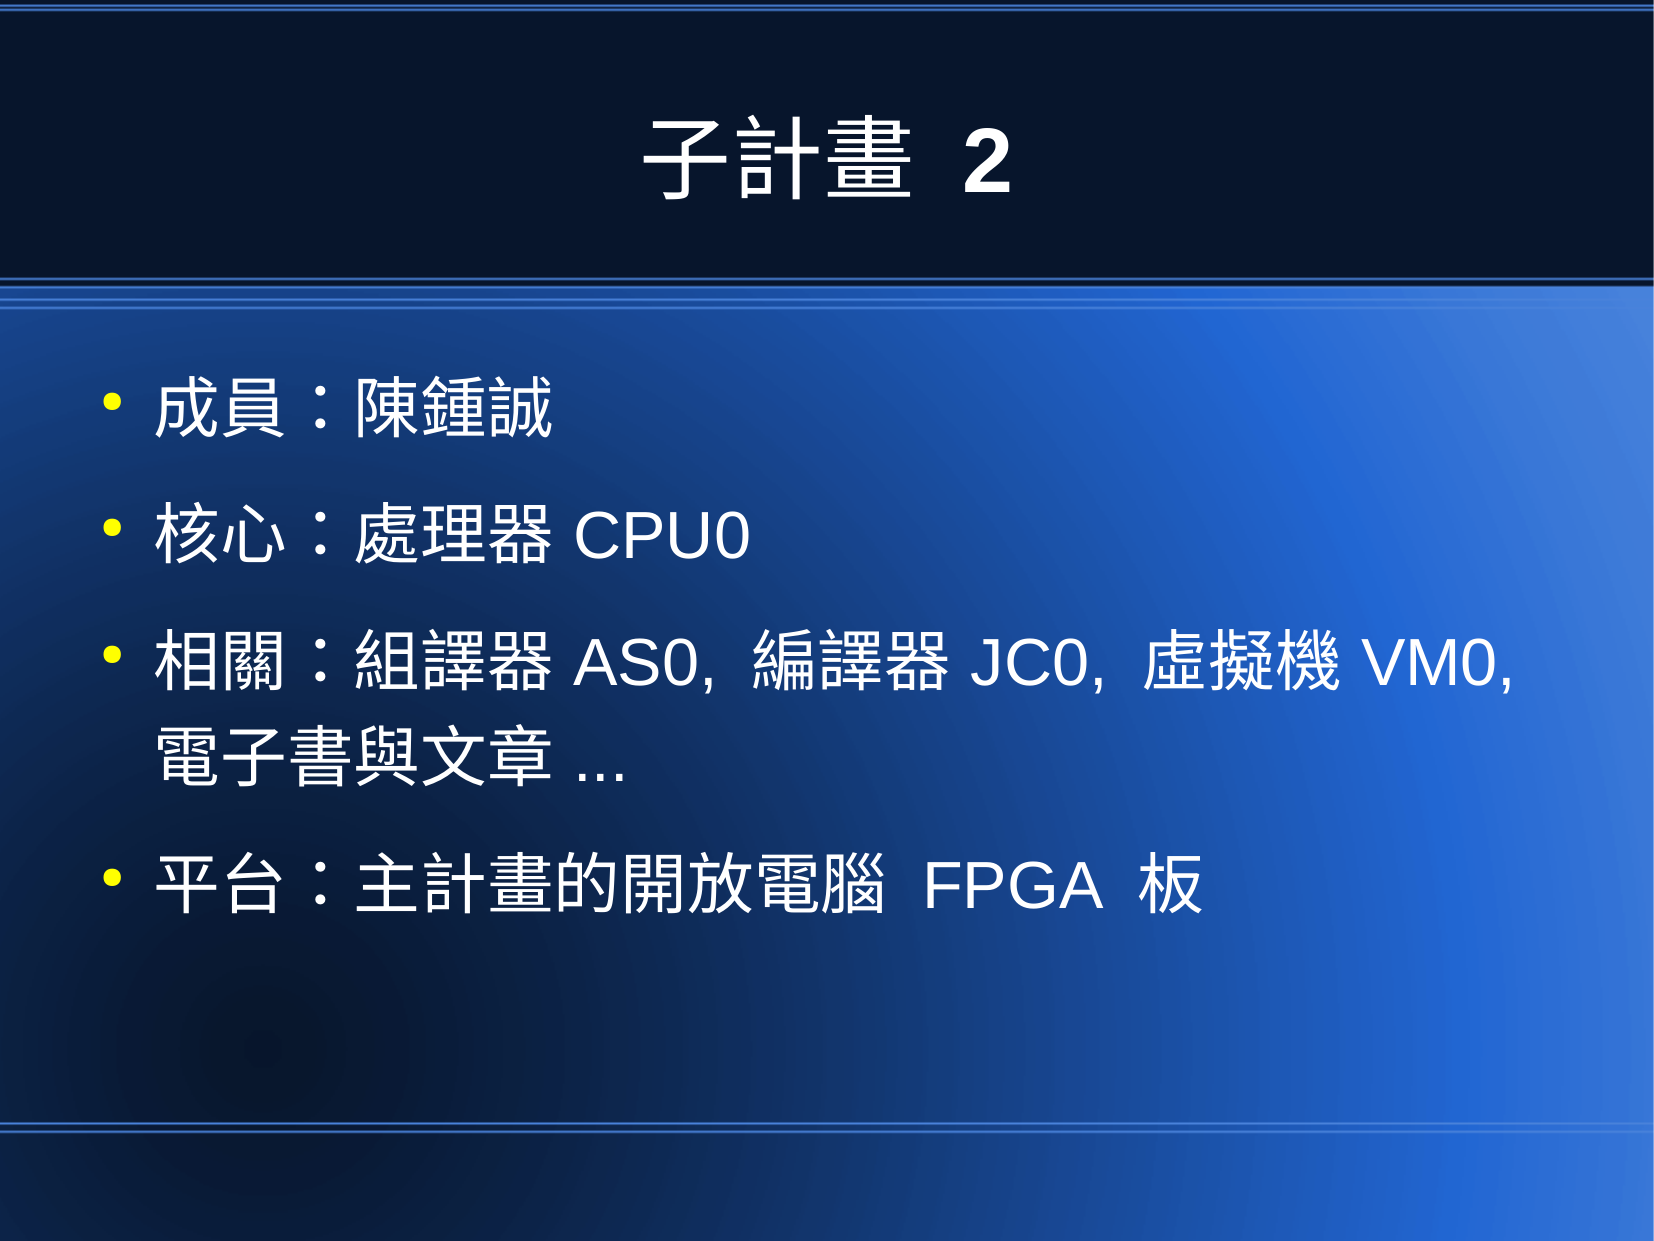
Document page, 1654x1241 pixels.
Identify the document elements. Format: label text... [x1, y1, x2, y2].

picture [0, 0, 1654, 1241]
list 成員：陳鍾誠 核心：處理器CPU0 相關：組譯器AS0, 編譯器JC0, 虛擬機VM0, 電子書與文章... 平台：主計畫的開放電腦 FPGA 板 [82, 355, 1571, 1075]
title 子計畫 2 [82, 49, 1571, 257]
